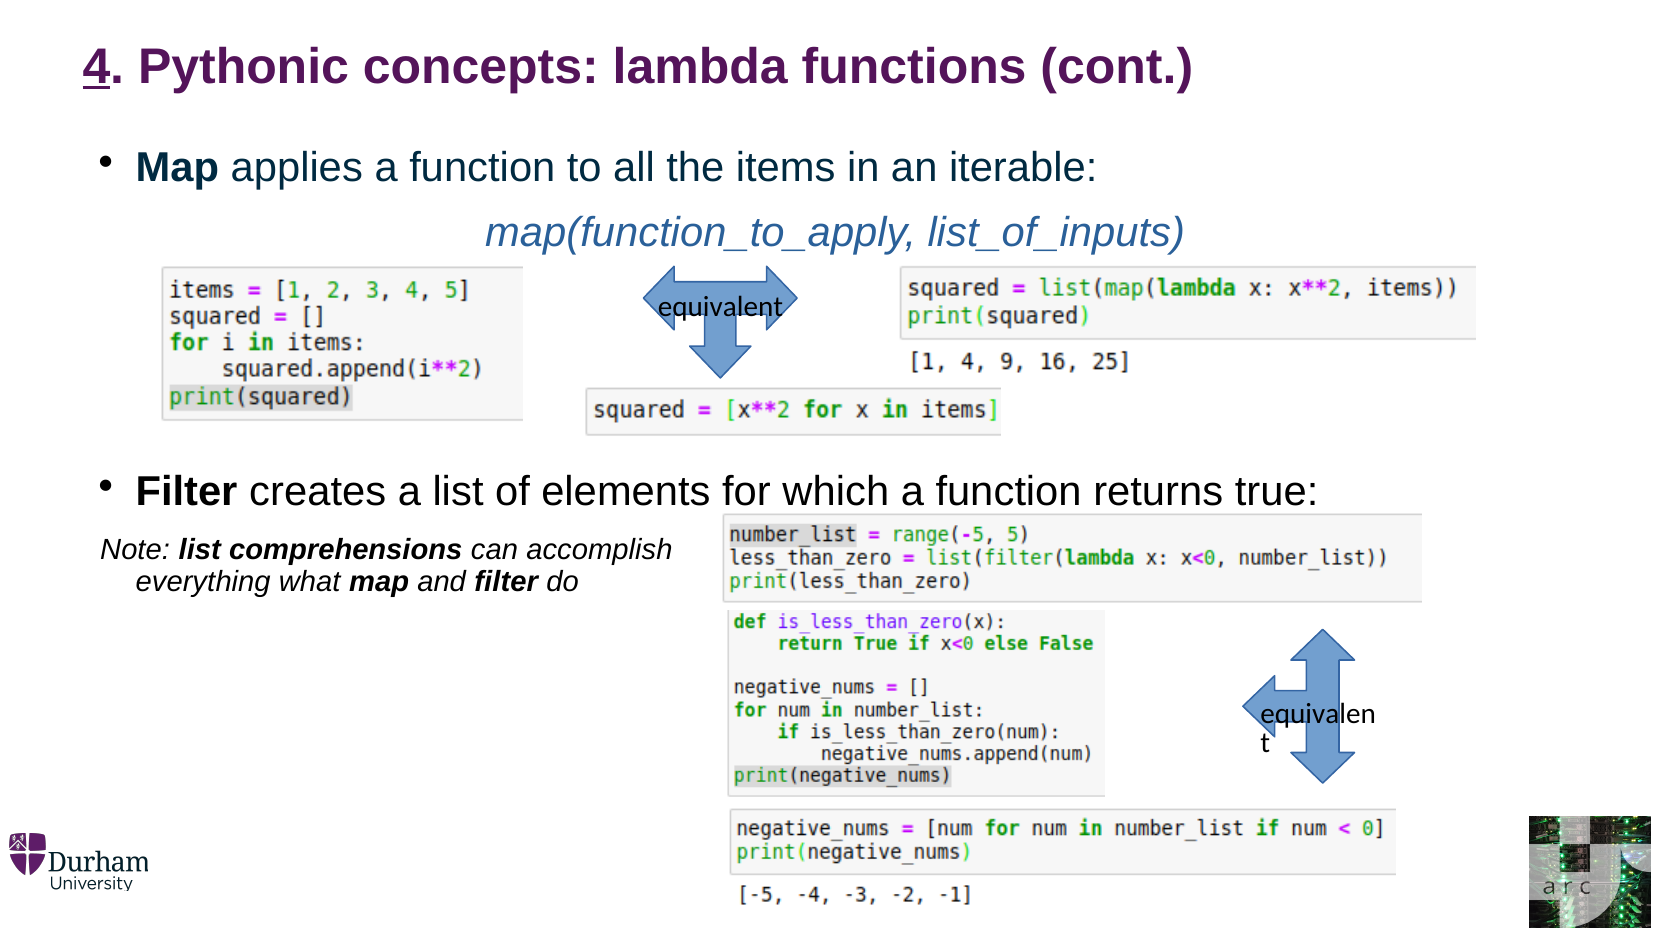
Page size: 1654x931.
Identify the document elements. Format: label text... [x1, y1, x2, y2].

text_box [1290, 629, 1355, 688]
text_box equivalent [1245, 688, 1400, 733]
text_box [1261, 675, 1275, 688]
picture [727, 803, 1396, 921]
text_box [660, 266, 675, 280]
picture [720, 508, 1422, 801]
picture [157, 257, 523, 426]
list Map applies a function to all the items in an iterable: map(function_to_apply, list_of_inputs) Filter creates a list of elements for which a function returns true: Note: list comprehensions can accomplish everything what map and filter do [82, 141, 1571, 745]
picture [1529, 816, 1651, 928]
text_box [766, 266, 780, 280]
picture [576, 383, 1001, 441]
picture [892, 255, 1476, 381]
picture [9, 833, 148, 891]
title 4. Pythonic concepts: lambda functions (cont.) [82, 36, 1571, 93]
text_box [1290, 733, 1355, 784]
text_box [689, 325, 751, 378]
text_box equivalent [643, 280, 816, 325]
